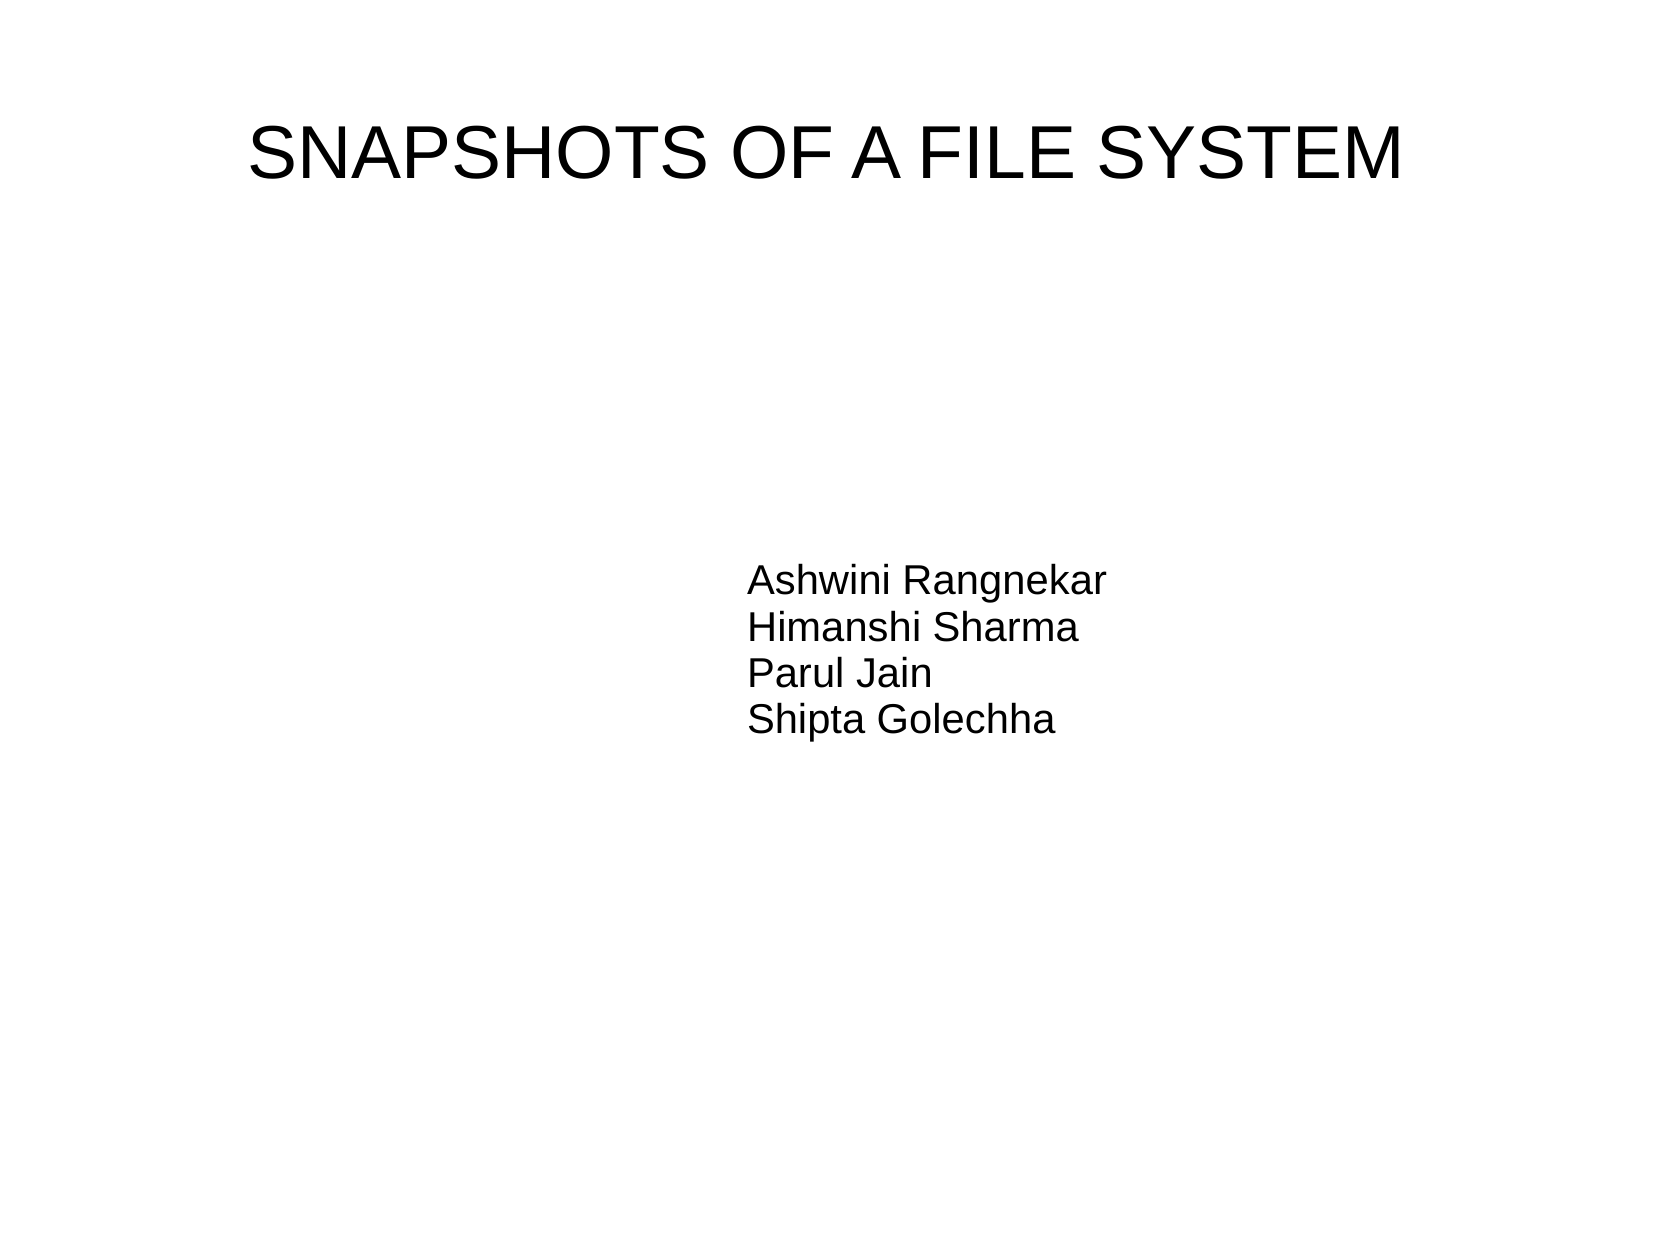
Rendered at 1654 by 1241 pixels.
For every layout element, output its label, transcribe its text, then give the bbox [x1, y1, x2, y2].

title SNAPSHOTS OF A FILE SYSTEM [82, 49, 1571, 257]
subtitle Ashwini Rangnekar Himanshi Sharma Parul Jain Shipta Golechha [82, 290, 1571, 1010]
